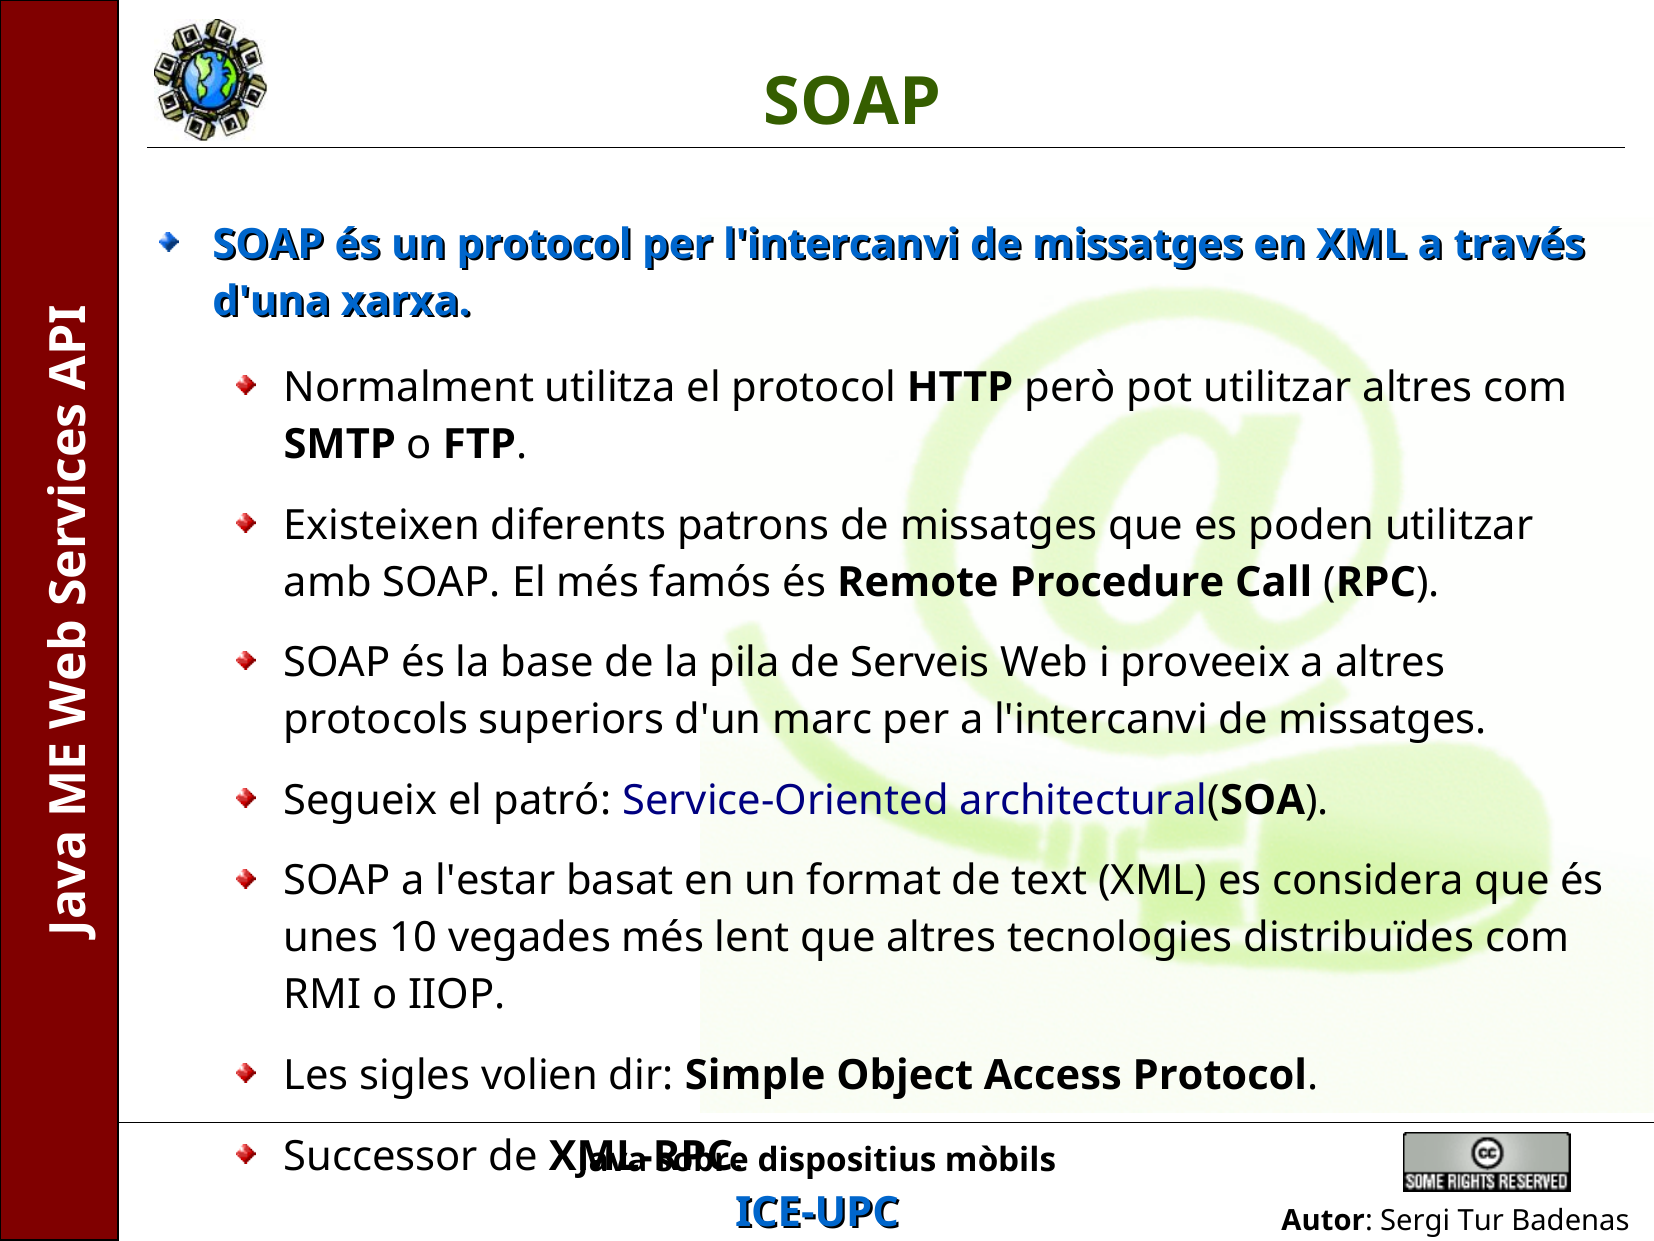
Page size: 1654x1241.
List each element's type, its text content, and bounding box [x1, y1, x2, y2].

title SOAP [129, 49, 1619, 148]
list SOAP és un protocol per l'intercanvi de missatges en XML a través d'una xarxa. Normalment utilitza el protocol HTTP però pot utilitzar altres com SMTP o FTP. Existeixen diferents patrons de missatges que es poden utilitzar amb SOAP. El més famós és Remote Procedure Call (RPC). SOAP és la base de la pila de Serveis Web i proveeix a altres protocols superiors d'un marc per a l'intercanvi de missatges. Segueix el patró: Service-Oriented architectural(SOA). SOAP a l'estar basat en un format de text (XML) es considera que és unes 10 vegades més lent que altres tecnologies distribuïdes com RMI o IIOP. Les sigles volien dir: Simple Object Access Protocol. Successor de XML-RPC. [141, 213, 1630, 1085]
picture [1403, 1132, 1571, 1192]
picture [236, 1144, 256, 1164]
picture [700, 217, 1654, 1113]
picture [154, 19, 268, 49]
